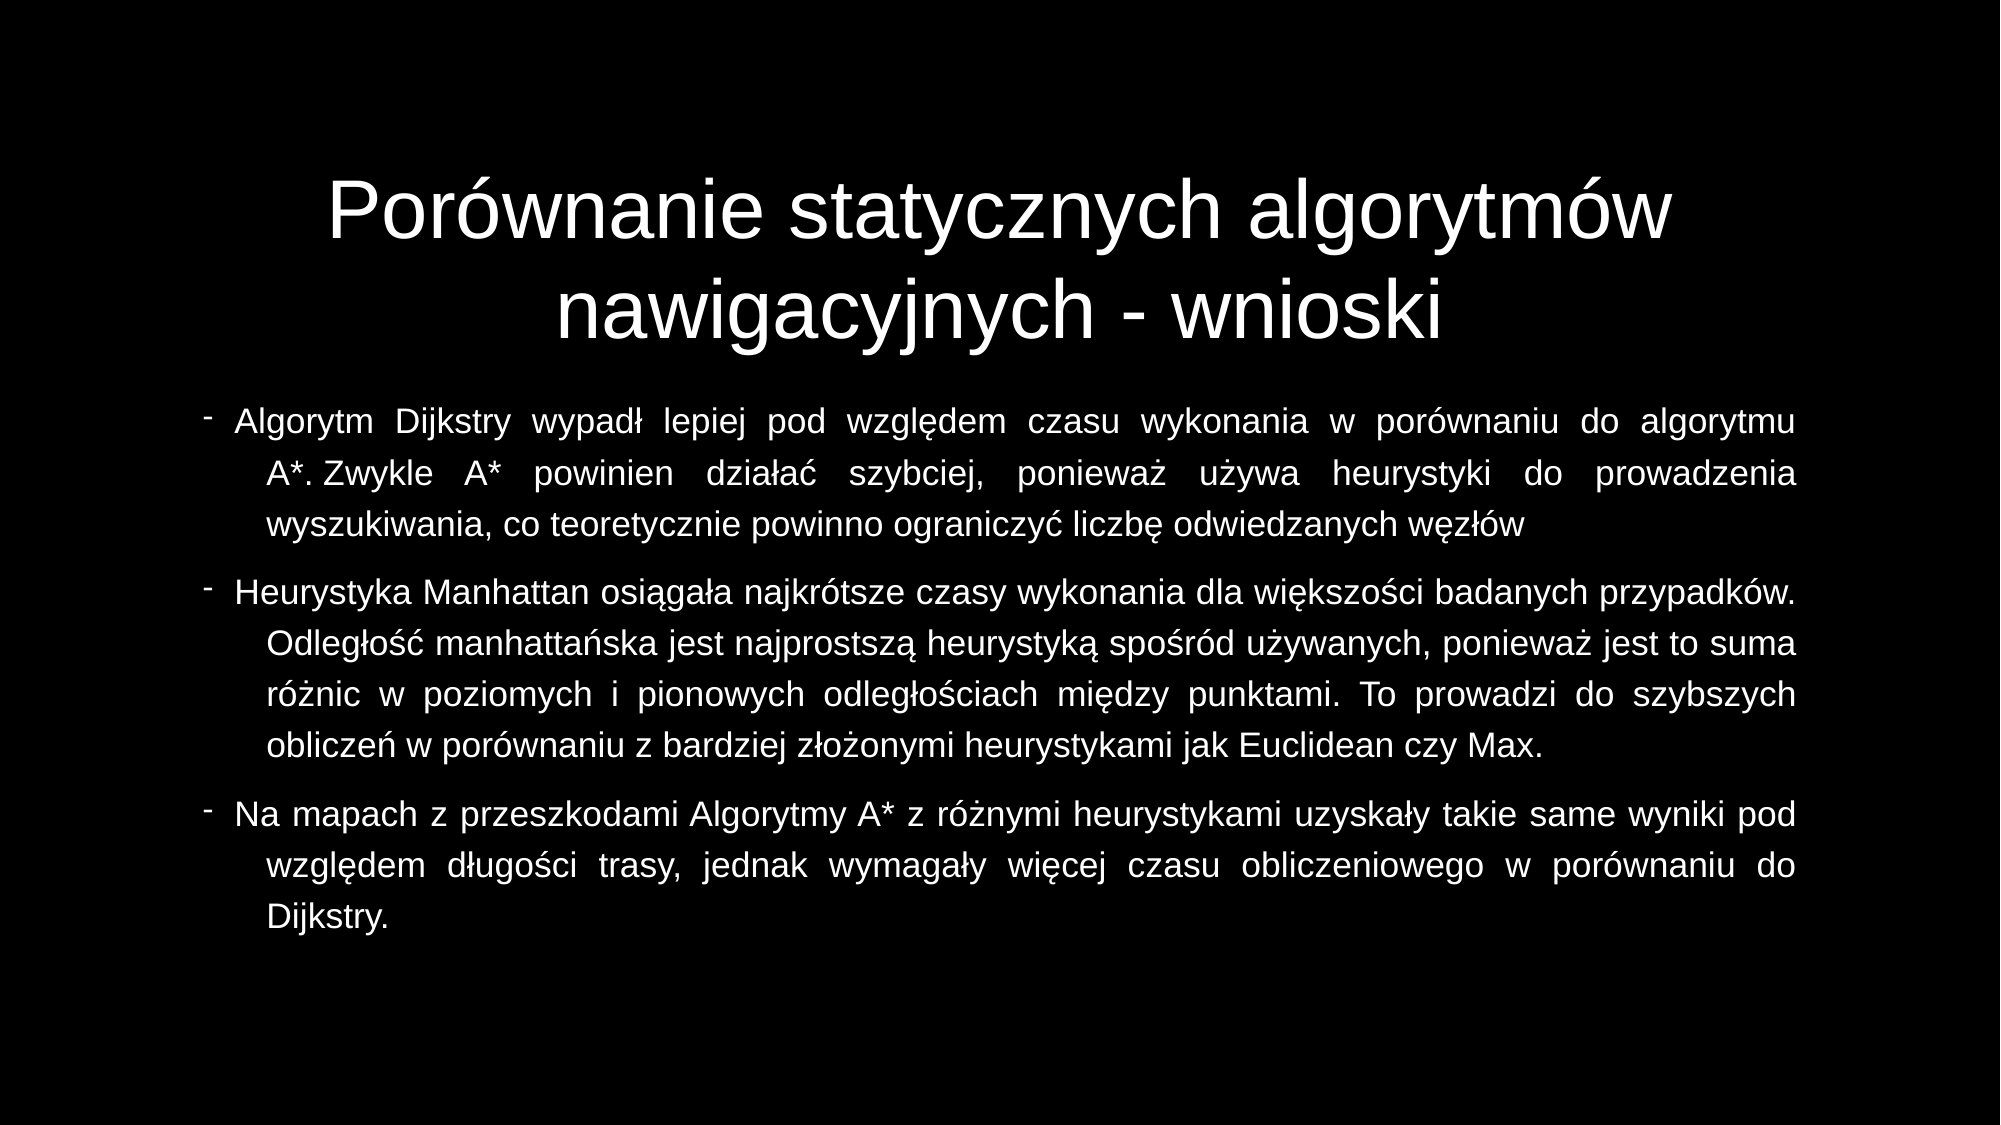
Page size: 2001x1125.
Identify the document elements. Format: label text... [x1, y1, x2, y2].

list Algorytm Dijkstry wypadł lepiej pod względem czasu wykonania w porównaniu do algorytmu A*. Zwykle A* powinien działać szybciej, ponieważ używa heurystyki do prowadzenia wyszukiwania, co teoretycznie powinno ograniczyć liczbę odwiedzanych węzłów Heurystyka Manhattan osiągała najkrótsze czasy wykonania dla większości badanych przypadków. Odległość manhattańska jest najprostszą heurystyką spośród używanych, ponieważ jest to suma różnic w poziomych i pionowych odległościach między punktami. To prowadzi do szybszych obliczeń w porównaniu z bardziej złożonymi heurystykami jak Euclidean czy Max. Na mapach z przeszkodami Algorytmy A* z różnymi heurystykami uzyskały takie same wyniki pod względem długości trasy, jednak wymagały więcej czasu obliczeniowego w porównaniu do Dijkstry. [187, 382, 1813, 968]
title Porównanie statycznych algorytmów nawigacyjnych - wnioski [187, 143, 1813, 367]
